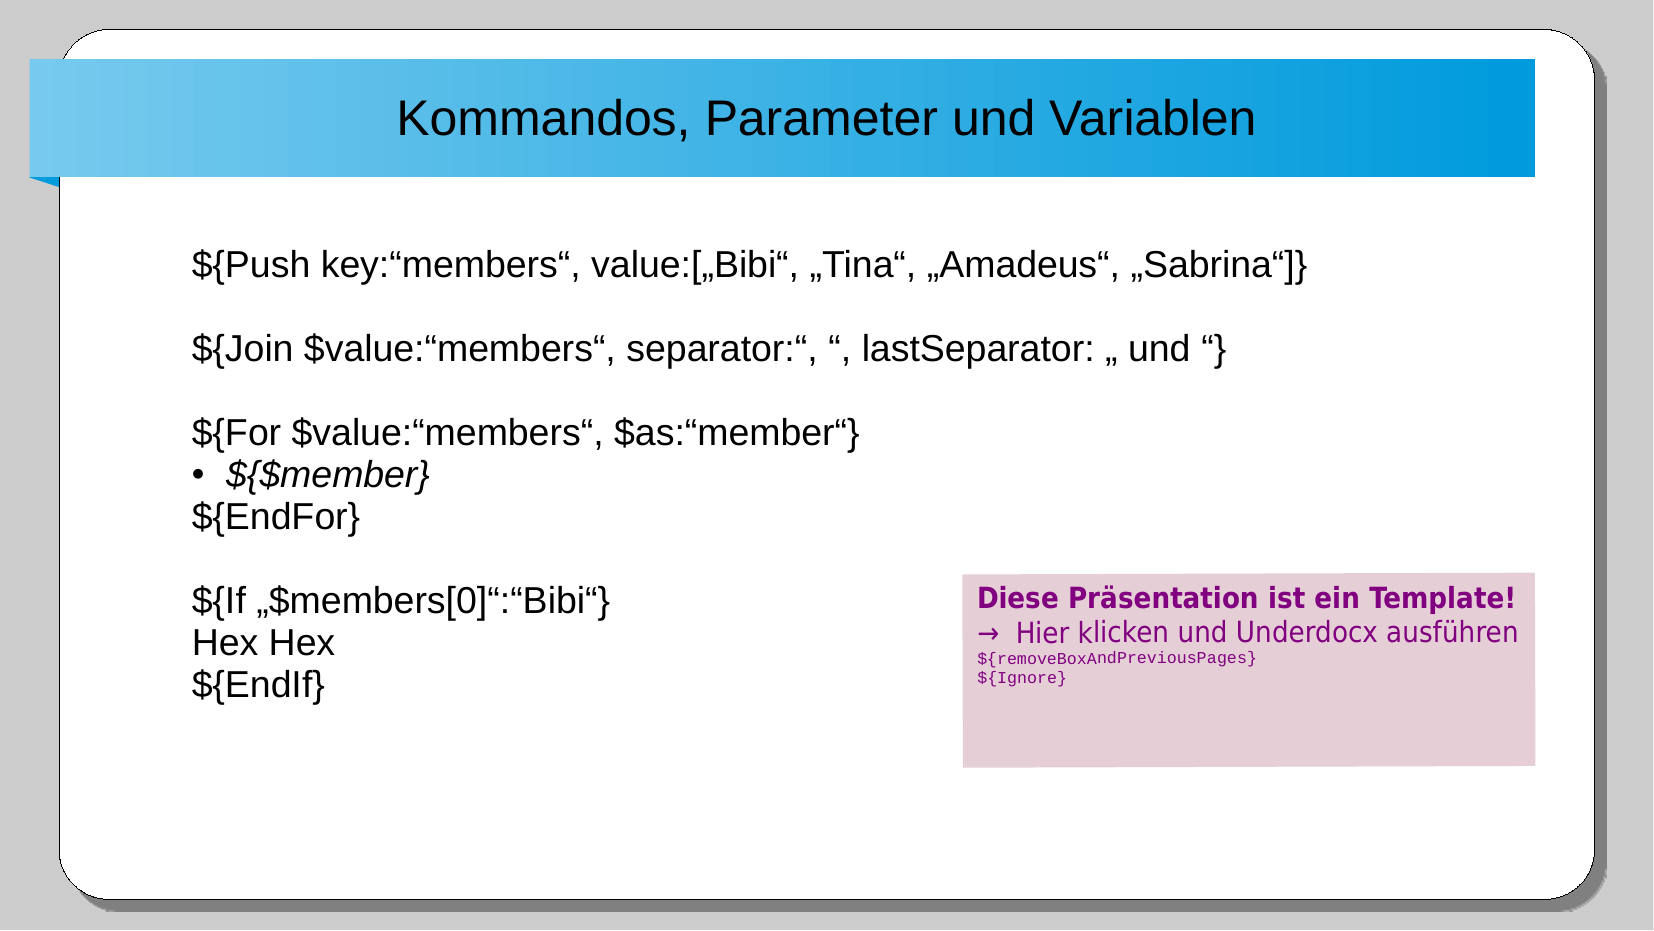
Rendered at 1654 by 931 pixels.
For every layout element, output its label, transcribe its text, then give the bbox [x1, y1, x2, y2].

text_box ${Push key:“members“, value:[„Bibi“, „Tina“, „Amadeus“, „Sabrina“]} ${Join $value:“members“, separator:“, “, lastSeparator: „ und “} ${For $value:“members“, $as:“member“}  ${$member} ${EndFor} ${If „$members[0]“:“Bibi“} Hex Hex ${EndIf} [177, 236, 1477, 857]
text_box Diese Präsentation ist ein Template! → Hier klicken und Underdocx ausführen ${removeBoxAndPreviousPages} ${Ignore} [962, 572, 1536, 768]
title Kommandos, Parameter und Variablen [118, 59, 1536, 178]
